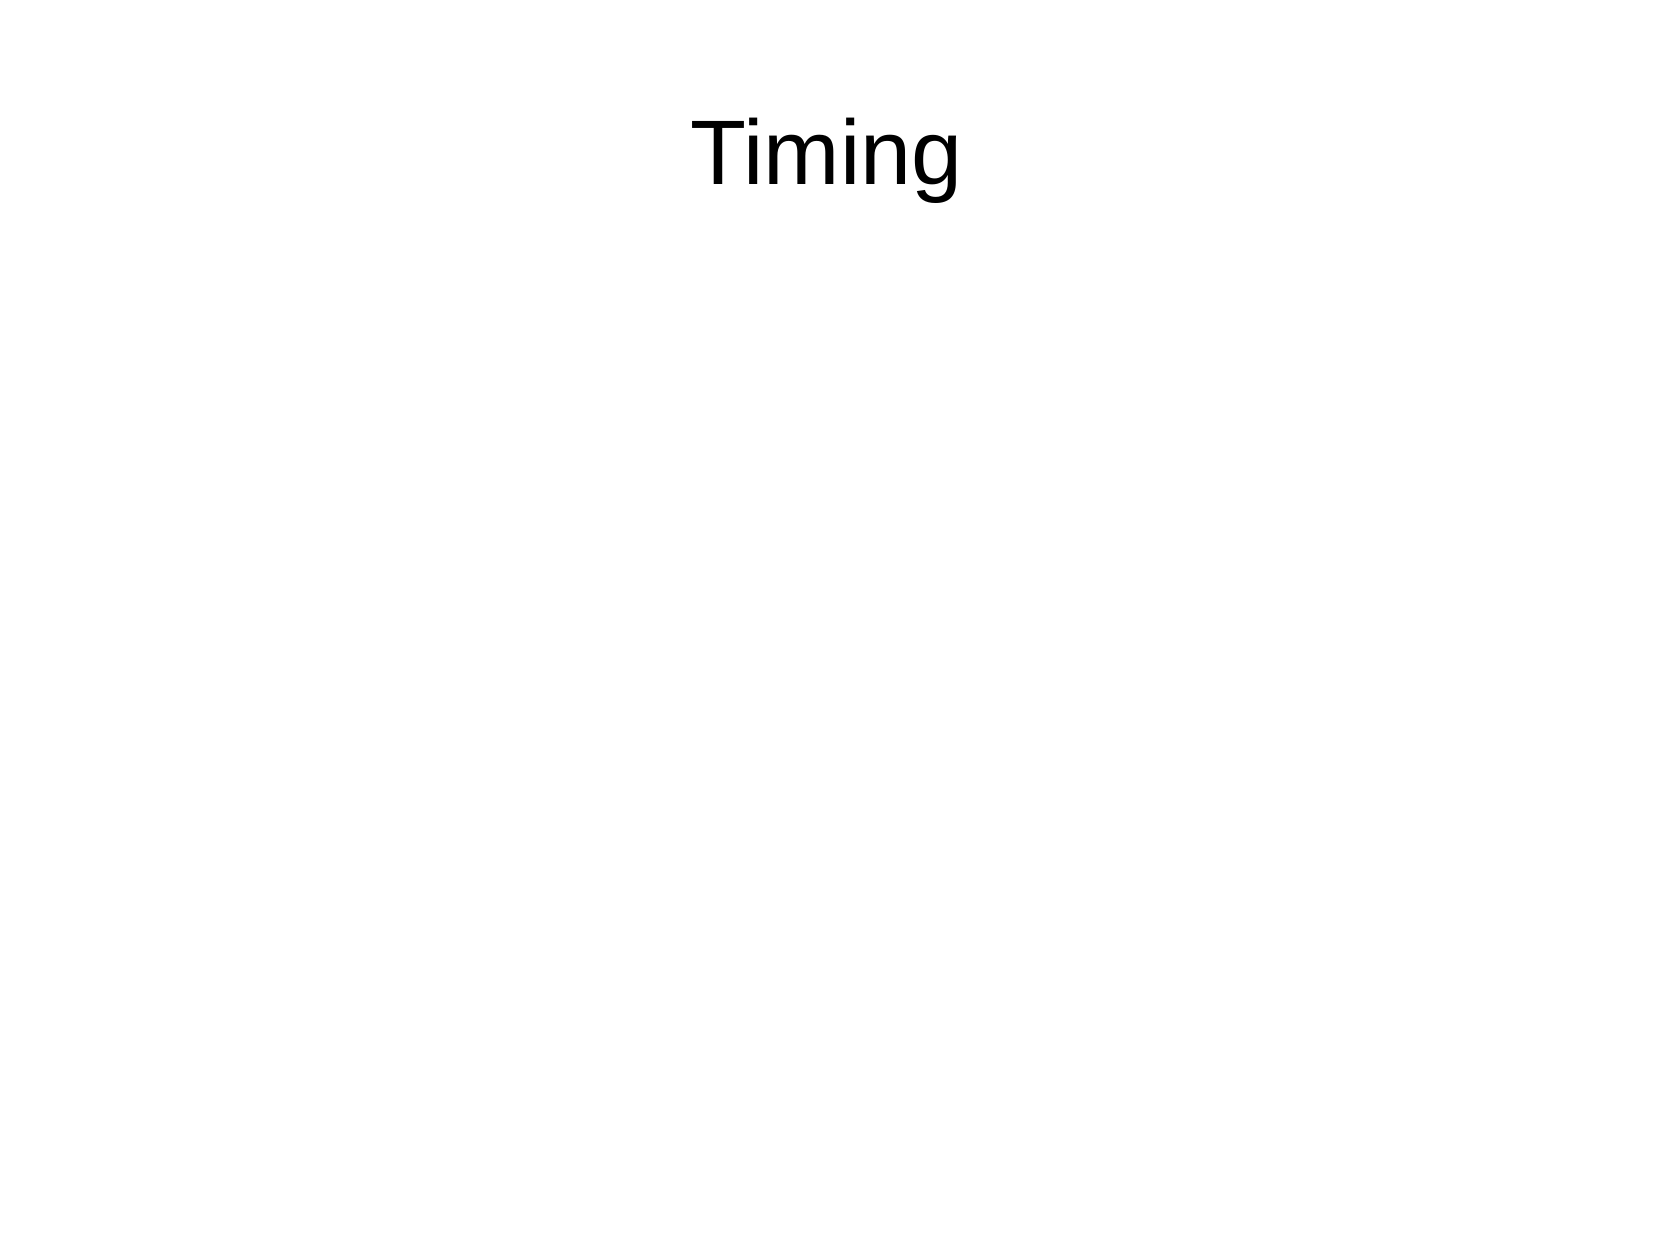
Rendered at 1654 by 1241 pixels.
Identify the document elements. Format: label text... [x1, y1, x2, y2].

title Timing [82, 49, 1571, 257]
